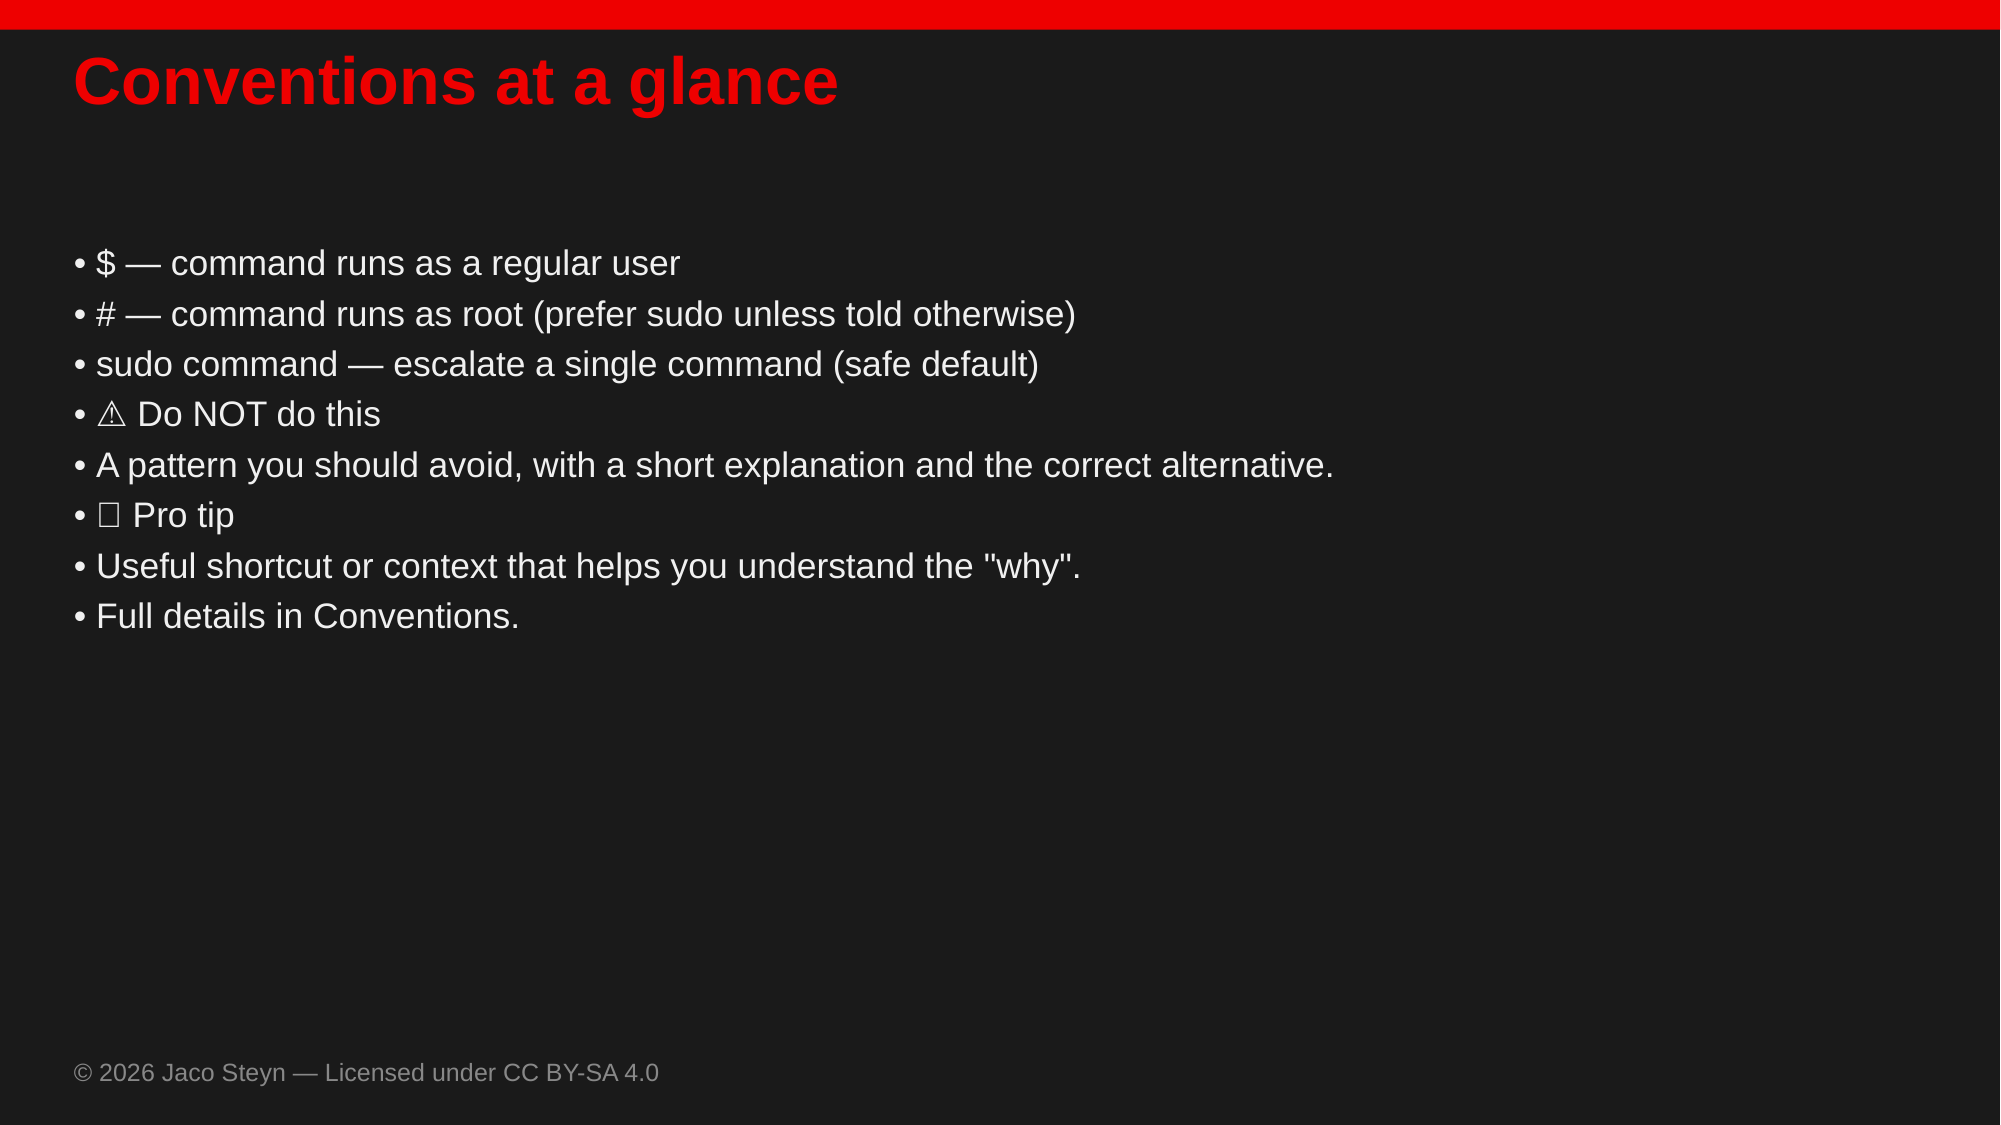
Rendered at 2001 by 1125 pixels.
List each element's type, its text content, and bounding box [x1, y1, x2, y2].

text_box © 2026 Jaco Steyn — Licensed under CC BY-SA 4.0 [59, 1051, 1942, 1093]
text_box [0, 0, 2001, 30]
text_box Conventions at a glance [59, 36, 1942, 208]
text_box • $ — command runs as a regular user • # — command runs as root (prefer sudo unless told otherwise) • sudo command — escalate a single command (safe default) • ⚠️ Do NOT do this • A pattern you should avoid, with a short explanation and the correct alternative. • 💡 Pro tip • Useful shortcut or context that helps you understand the "why". • Full details in Conventions. [59, 236, 1942, 1037]
